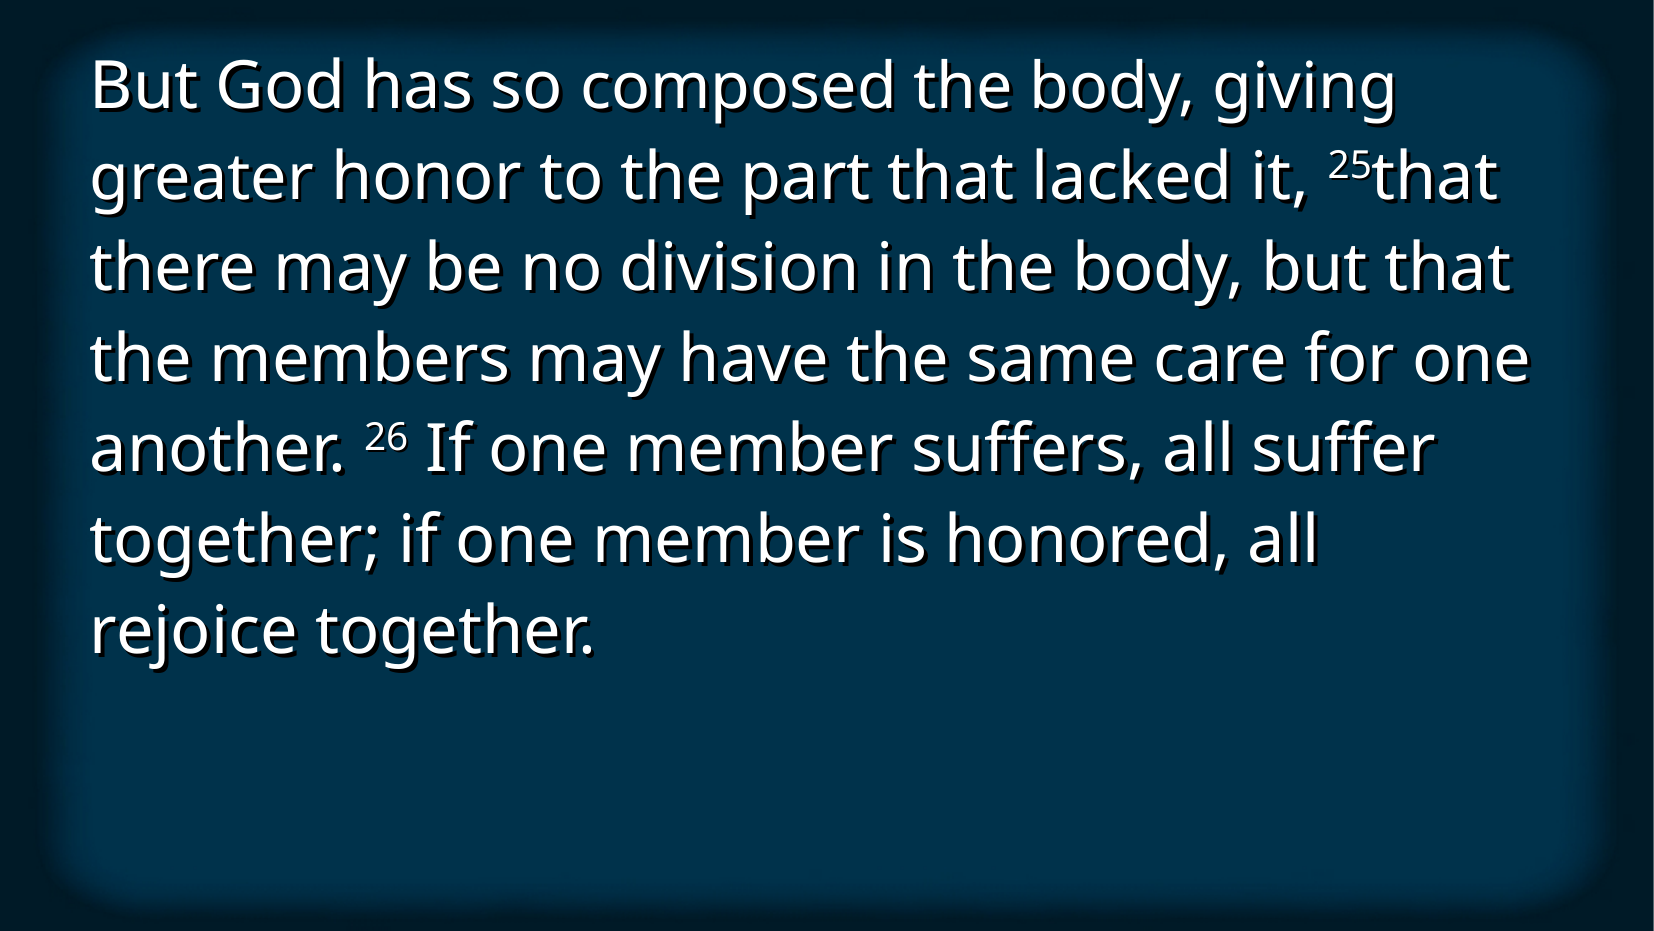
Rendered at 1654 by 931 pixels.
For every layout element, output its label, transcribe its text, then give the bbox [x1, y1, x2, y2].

text_box But God has so composed the body, giving greater honor to the part that lacked it, 25that there may be no division in the body, but that the members may have the same care for one another. 26 If one member suffers, all suffer together; if one member is honored, all rejoice together. [75, 30, 1591, 667]
picture [0, 0, 1654, 931]
